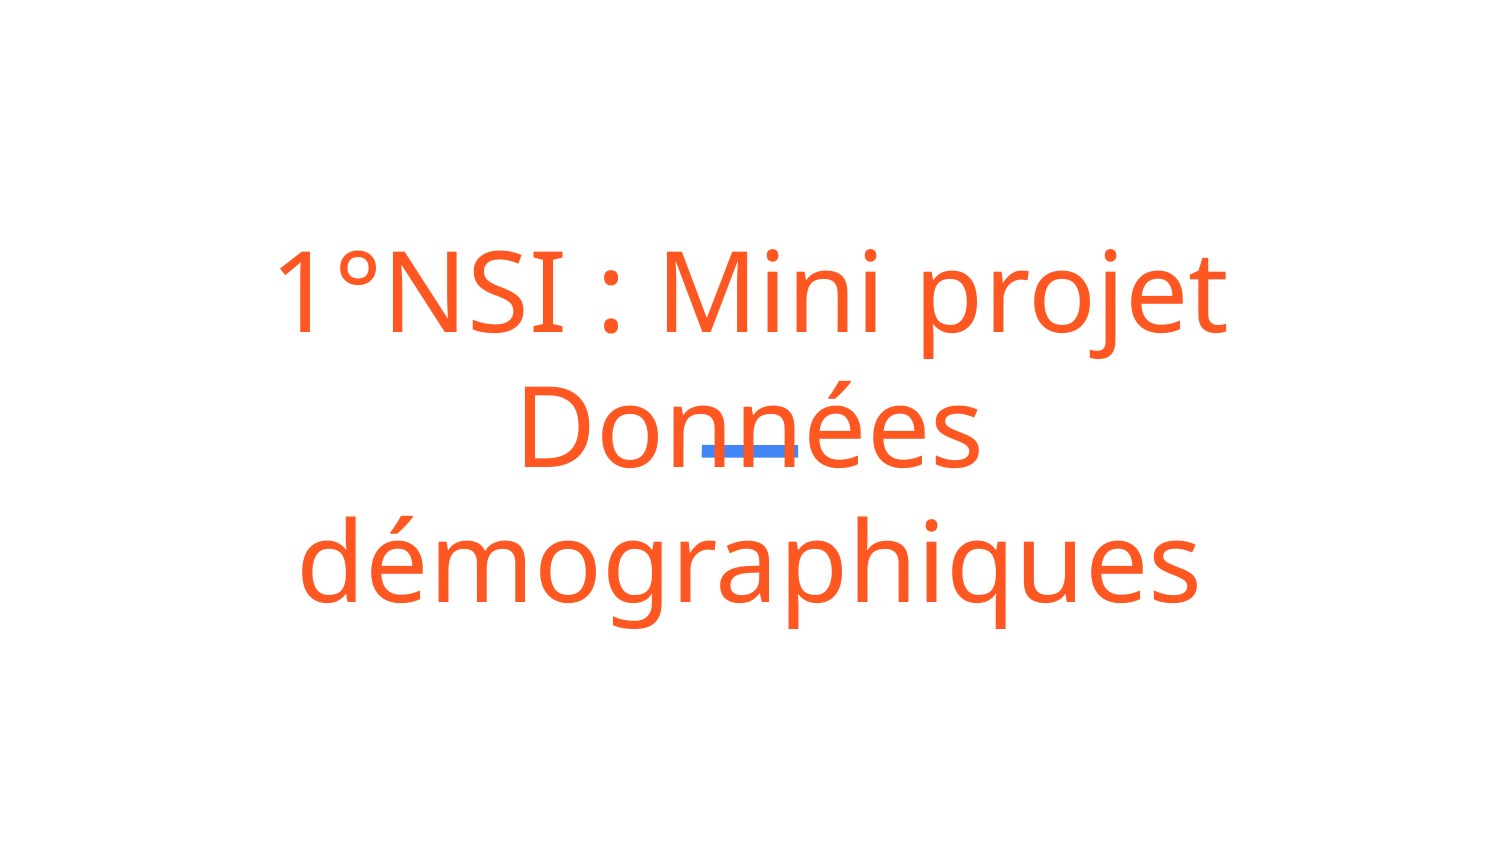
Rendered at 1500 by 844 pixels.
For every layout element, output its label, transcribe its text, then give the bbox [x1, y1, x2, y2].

title 1°NSI : Mini projet Données démographiques [51, 319, 1449, 641]
